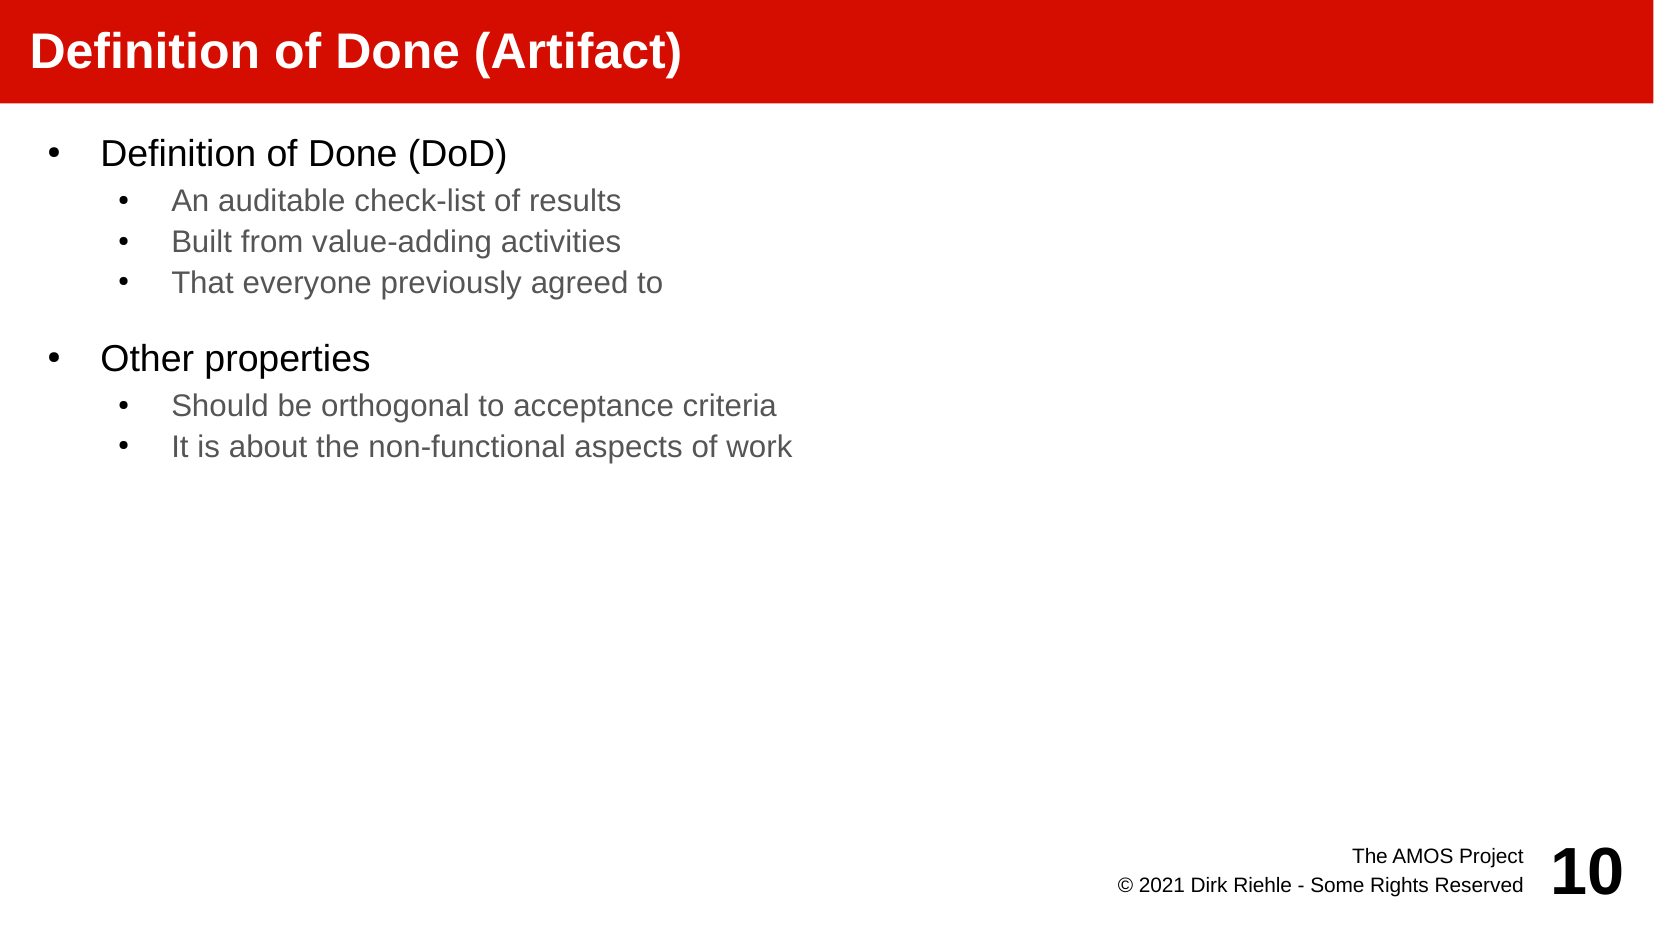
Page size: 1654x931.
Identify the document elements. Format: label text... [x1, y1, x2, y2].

title Definition of Done (Artifact) [0, 0, 1654, 104]
list Definition of Done (DoD) An auditable check-list of results Built from value-adding activities That everyone previously agreed to Other properties Should be orthogonal to acceptance criteria It is about the non-functional aspects of work [29, 132, 1625, 813]
